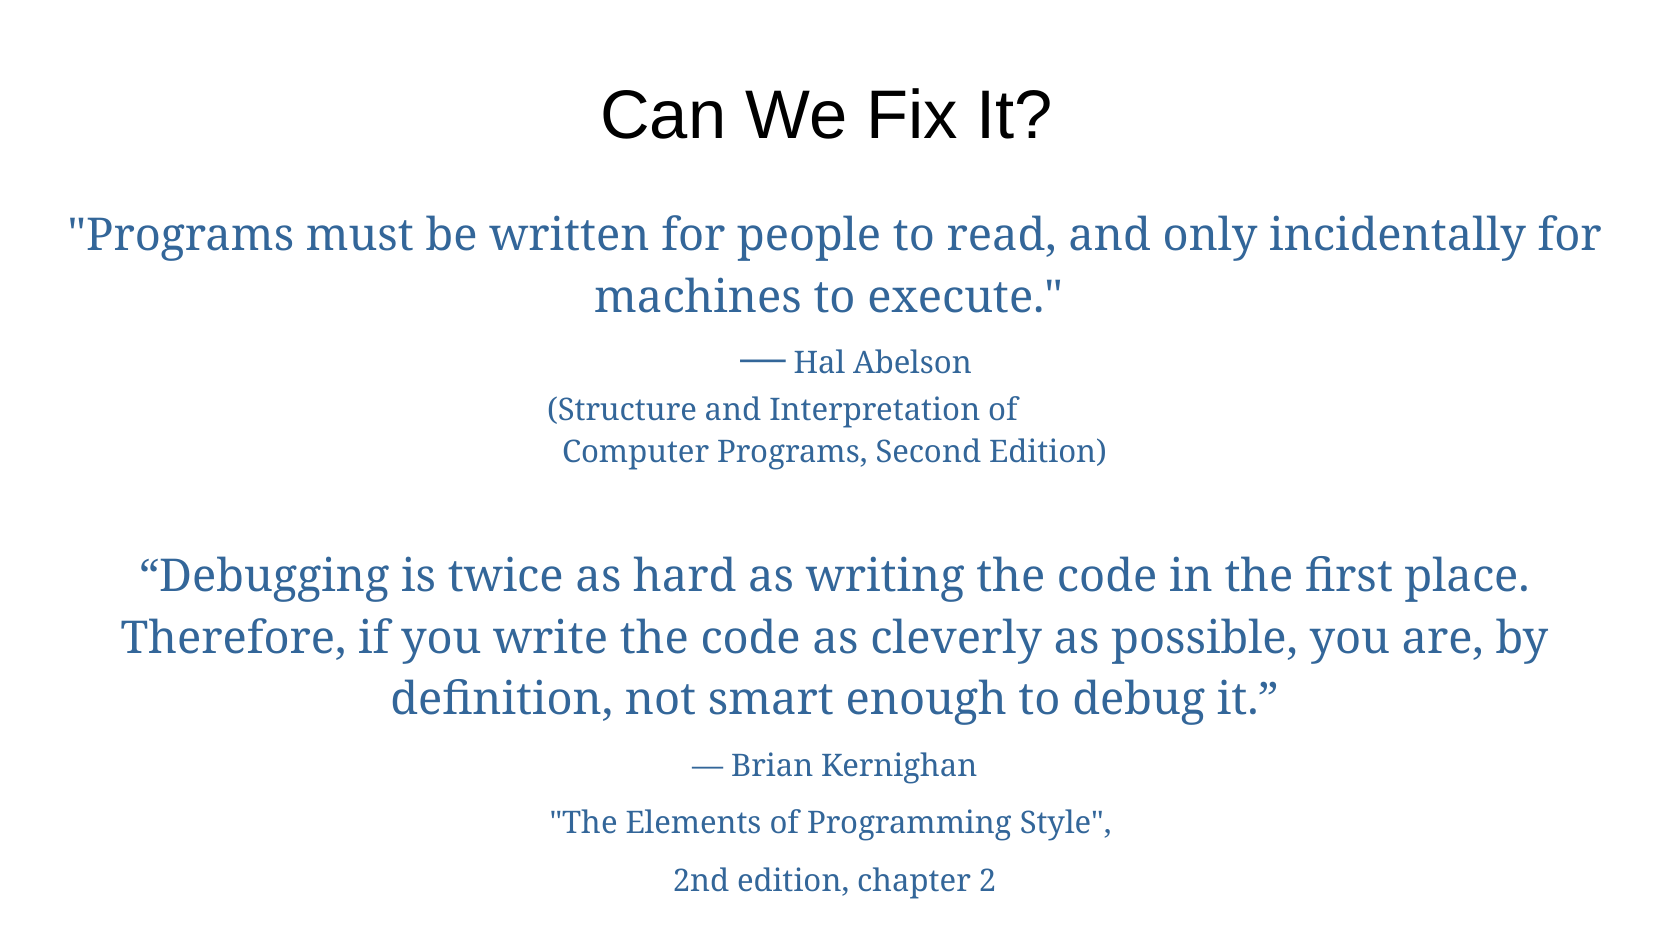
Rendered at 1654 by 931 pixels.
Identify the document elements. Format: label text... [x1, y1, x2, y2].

title Can We Fix It? [82, 37, 1571, 193]
list "Programs must be written for people to read, and only incidentally for machines to execute." — Hal Abelson (Structure and Interpretation of Computer Programs, Second Edition) “Debugging is twice as hard as writing the code in the first place. Therefore, if you write the code as cleverly as possible, you are, by definition, not smart enough to debug it.” — Brian Kernighan "The Elements of Programming Style", 2nd edition, chapter 2 [49, 202, 1621, 912]
